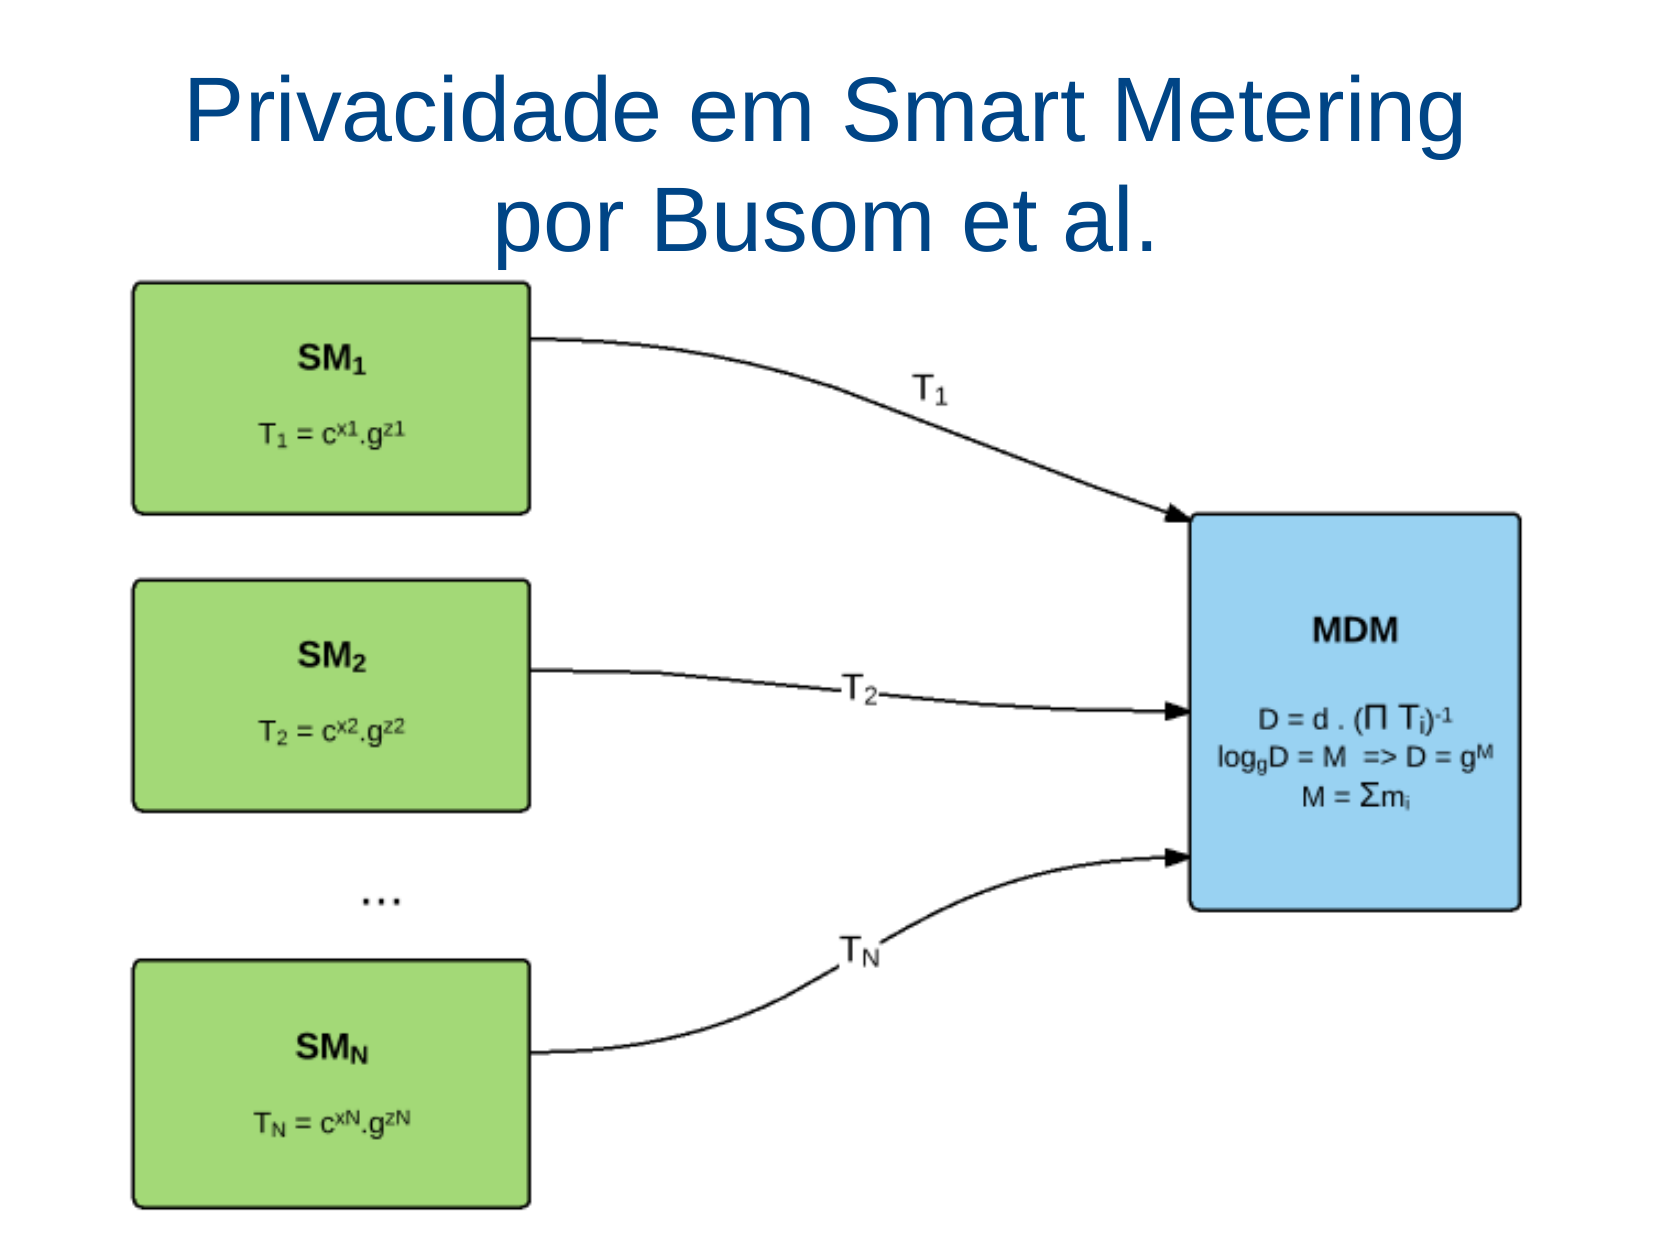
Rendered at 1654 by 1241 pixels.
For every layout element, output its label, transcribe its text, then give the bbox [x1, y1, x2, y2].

title Privacidade em Smart Metering por Busom et al. [82, 49, 1571, 257]
picture [120, 274, 1531, 1219]
